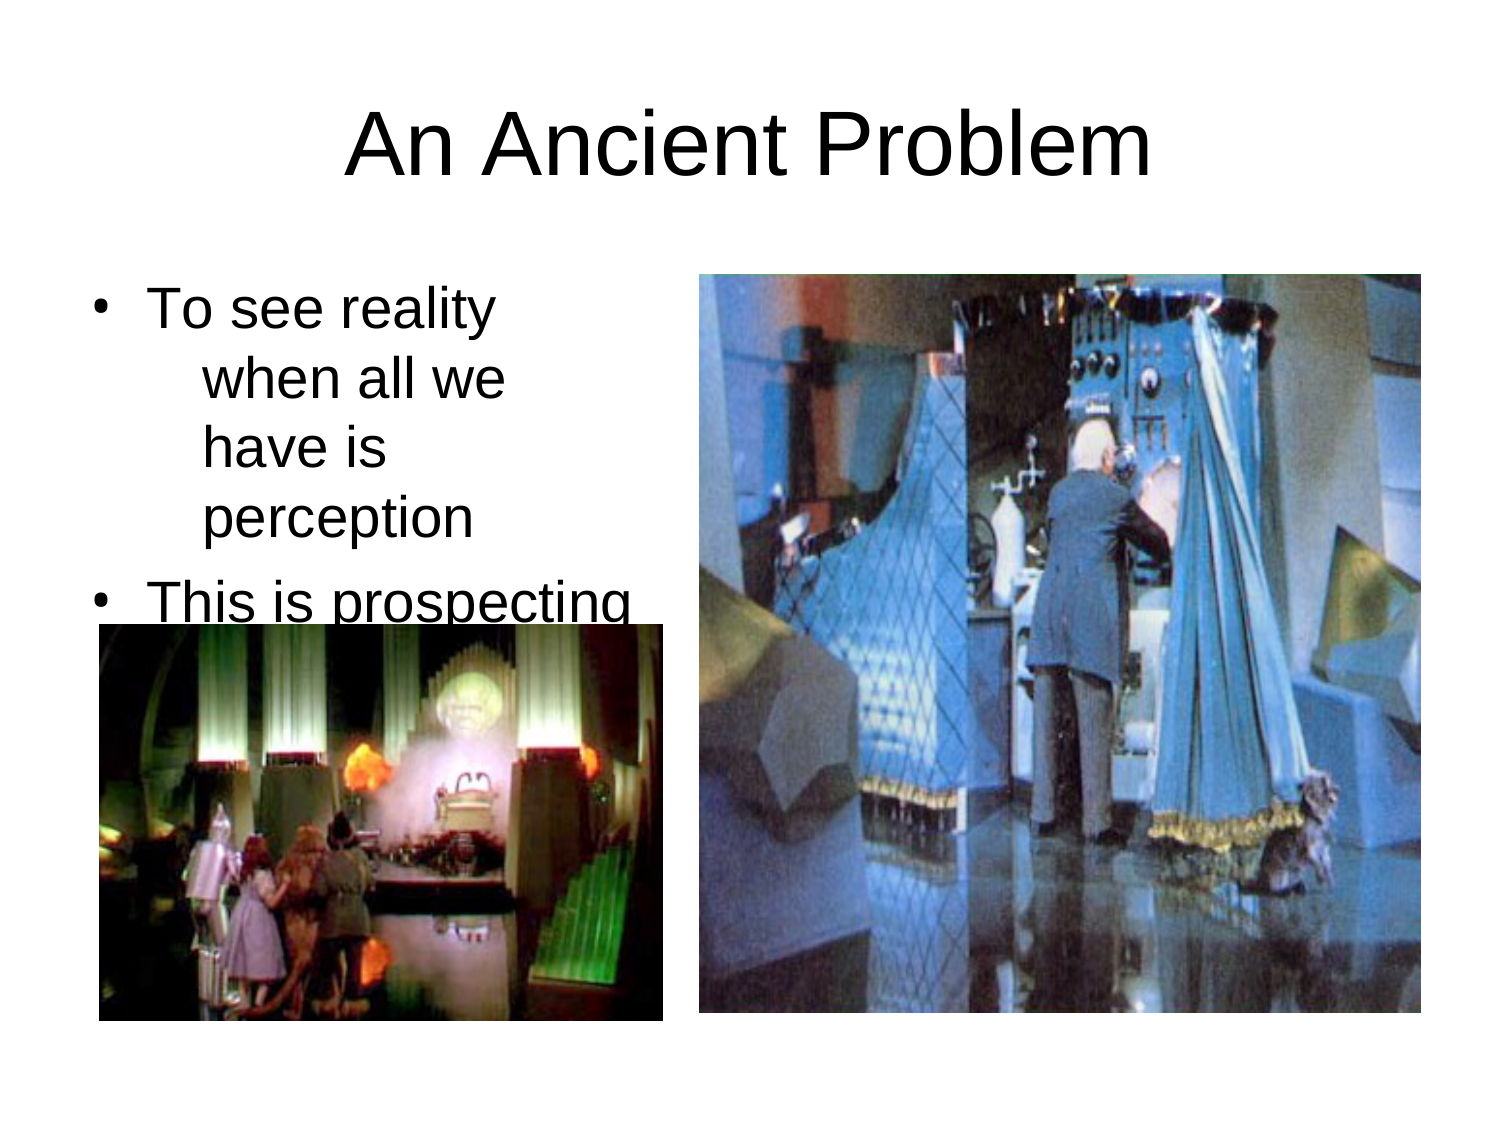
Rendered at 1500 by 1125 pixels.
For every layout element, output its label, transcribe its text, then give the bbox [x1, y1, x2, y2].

picture [699, 274, 1421, 1013]
picture [99, 624, 663, 1021]
title An Ancient Problem [75, 45, 1426, 233]
list To see reality when all we have is perception This is prospecting [75, 262, 651, 688]
